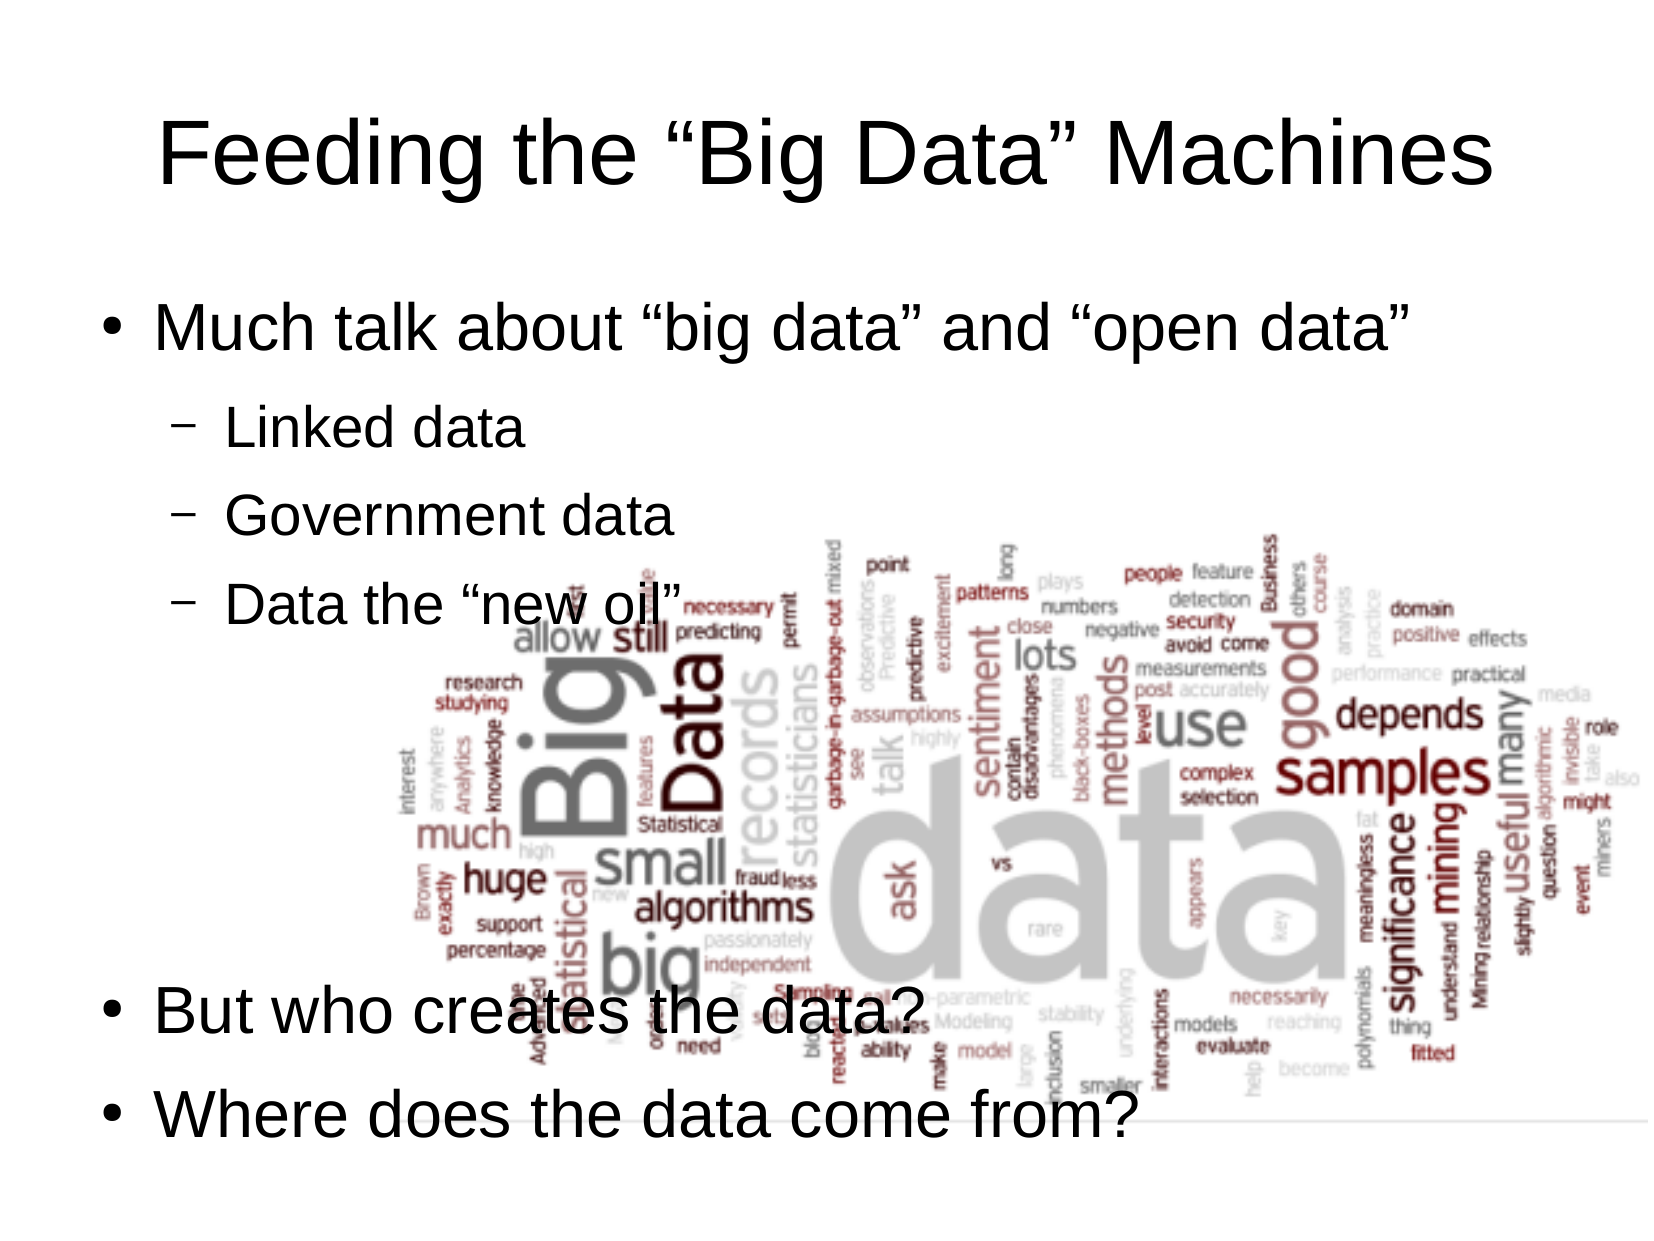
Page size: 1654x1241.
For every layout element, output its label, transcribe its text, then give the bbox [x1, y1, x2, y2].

list Much talk about “big data” and “open data” Linked data Government data Data the “new oil” But who creates the data? Where does the data come from? [82, 290, 1571, 1151]
picture [1571, 530, 1648, 1126]
title Feeding the “Big Data” Machines [82, 49, 1571, 257]
